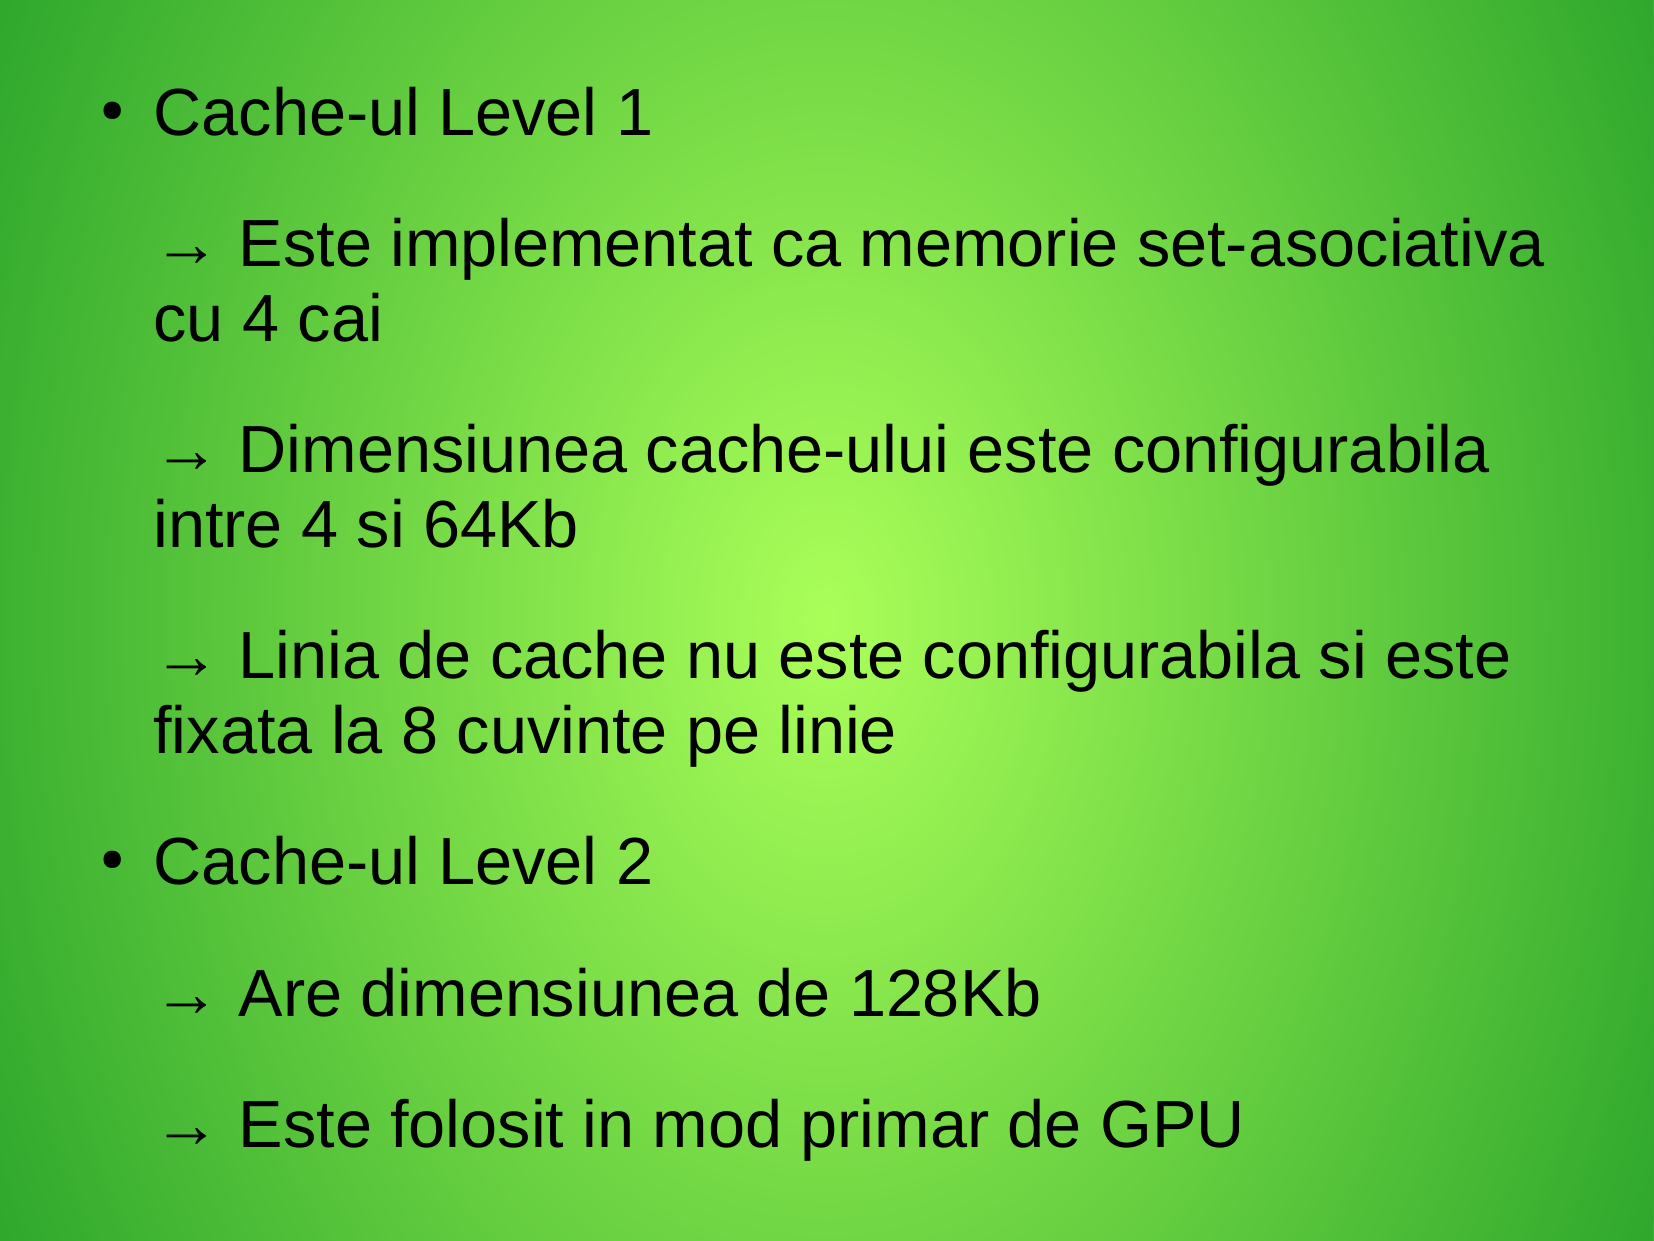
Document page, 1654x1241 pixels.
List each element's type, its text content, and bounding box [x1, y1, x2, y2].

list Cache-ul Level 1 → Este implementat ca memorie set-asociativa cu 4 cai → Dimensiunea cache-ului este configurabila intre 4 si 64Kb → Linia de cache nu este configurabila si este fixata la 8 cuvinte pe linie Cache-ul Level 2 → Are dimensiunea de 128Kb → Este folosit in mod primar de GPU [82, 75, 1571, 1216]
